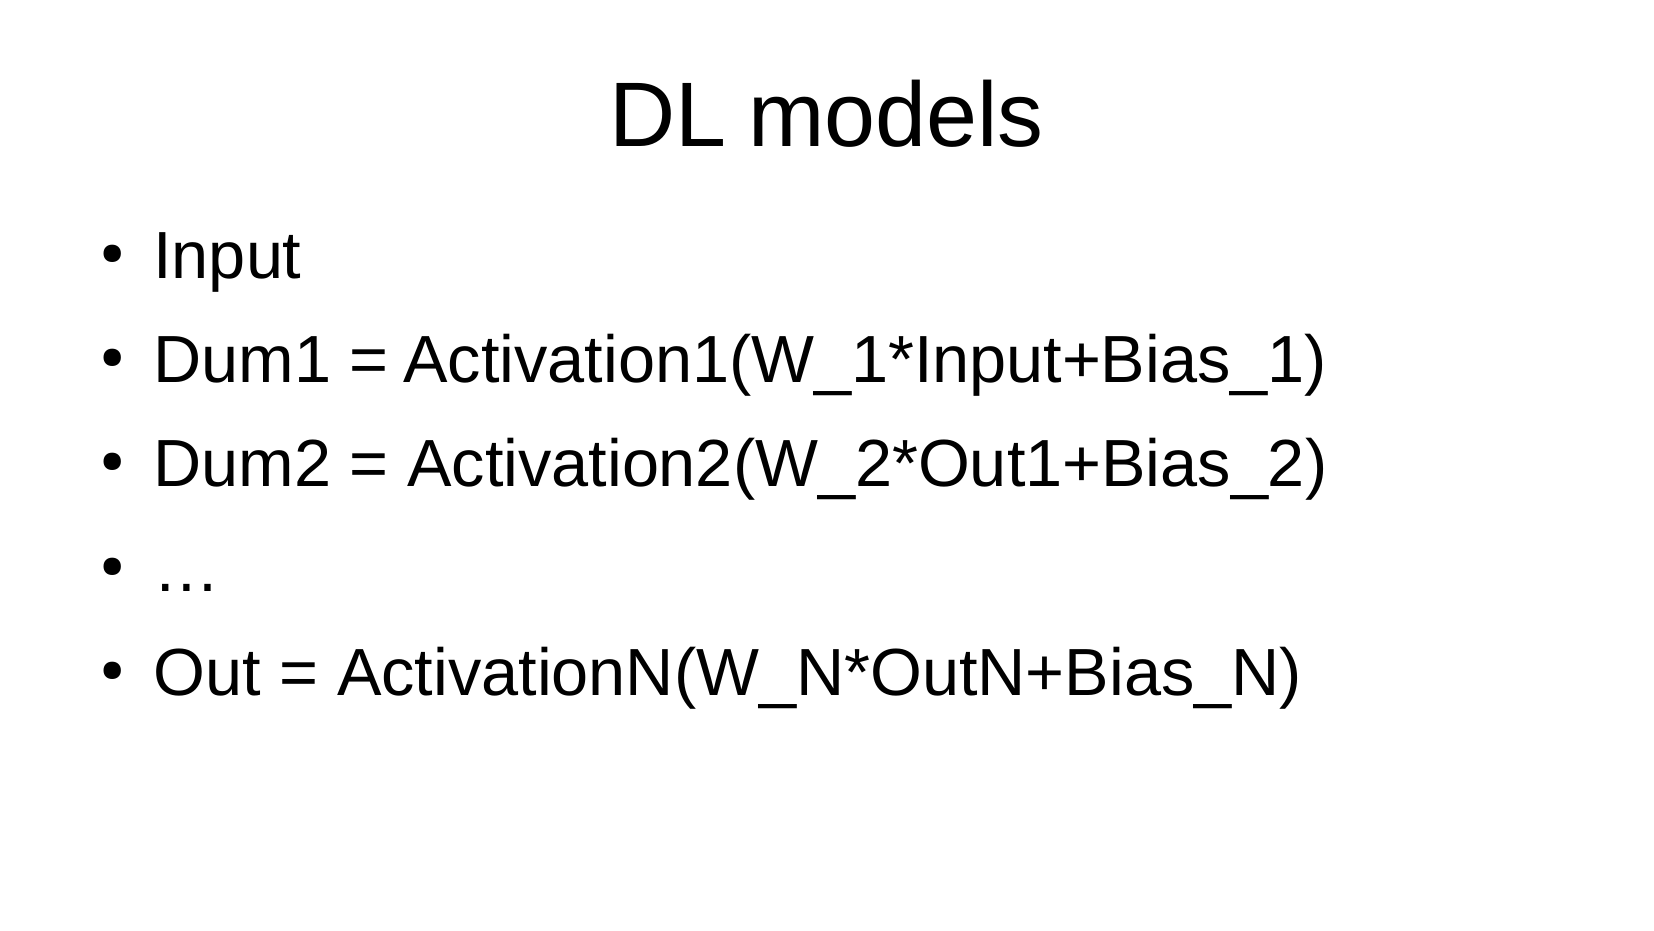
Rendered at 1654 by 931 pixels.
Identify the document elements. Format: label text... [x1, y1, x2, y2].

title DL models [82, 37, 1571, 193]
list Input Dum1 = Activation1(W_1*Input+Bias_1) Dum2 = Activation2(W_2*Out1+Bias_2) … Out = ActivationN(W_N*OutN+Bias_N) [82, 217, 1571, 758]
